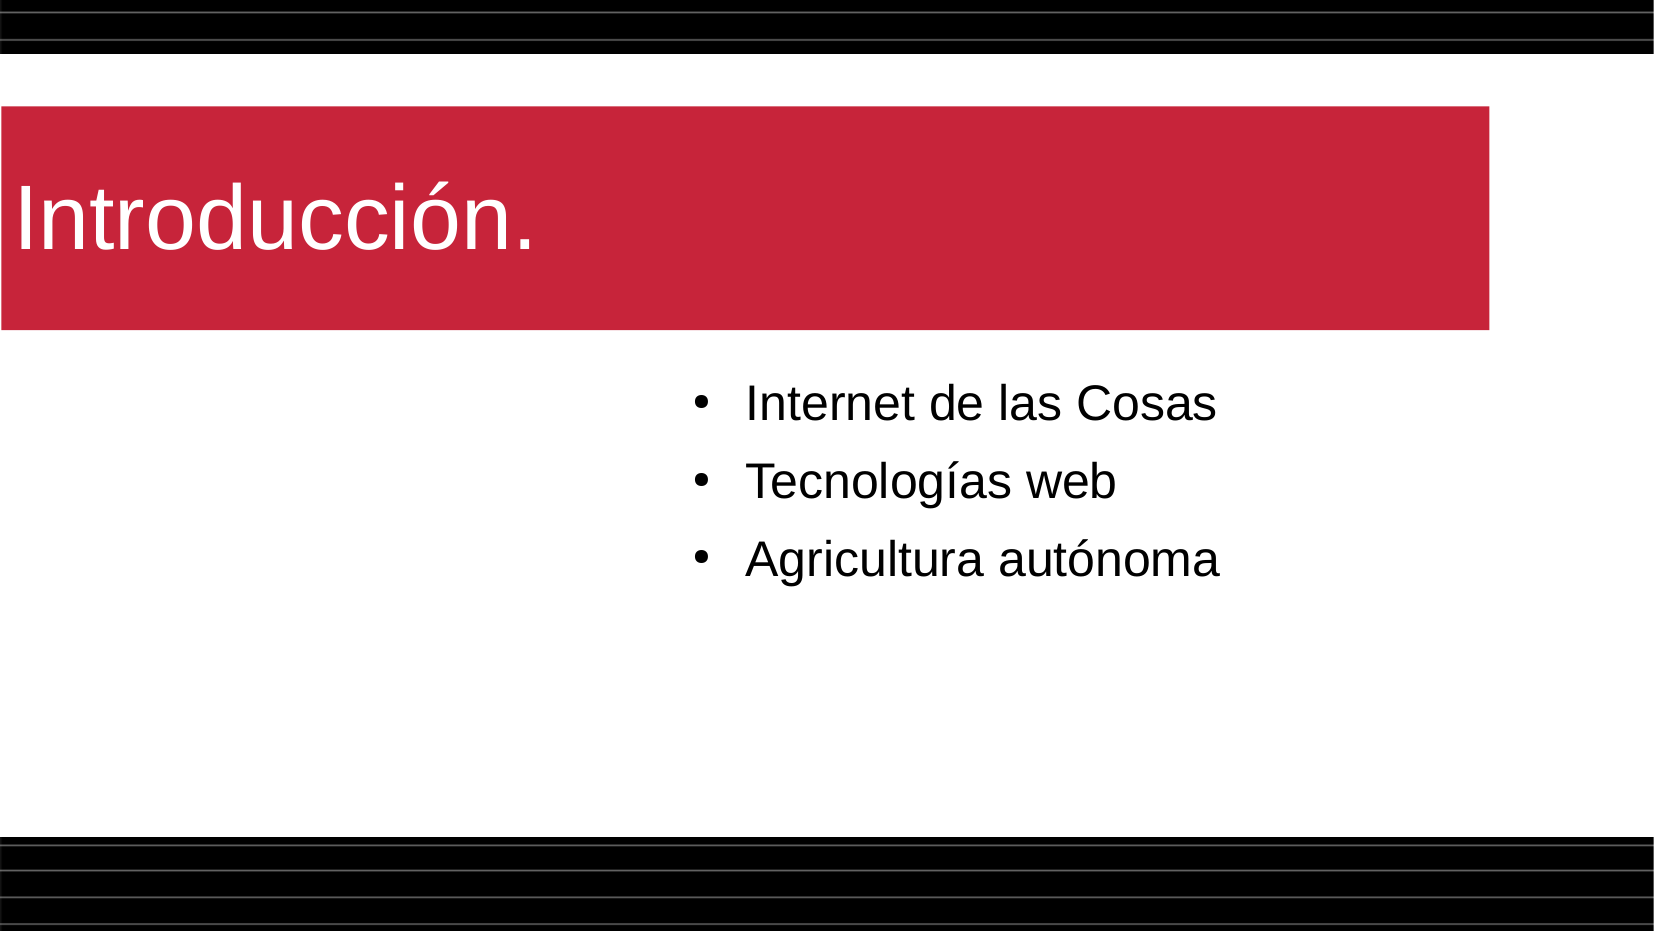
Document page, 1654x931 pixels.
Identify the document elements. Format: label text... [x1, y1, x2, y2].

title Introducción. [1, 106, 1490, 331]
list Internet de las Cosas Tecnologías web Agricultura autónoma [675, 375, 1486, 676]
picture [0, 0, 1654, 54]
picture [0, 837, 1654, 931]
